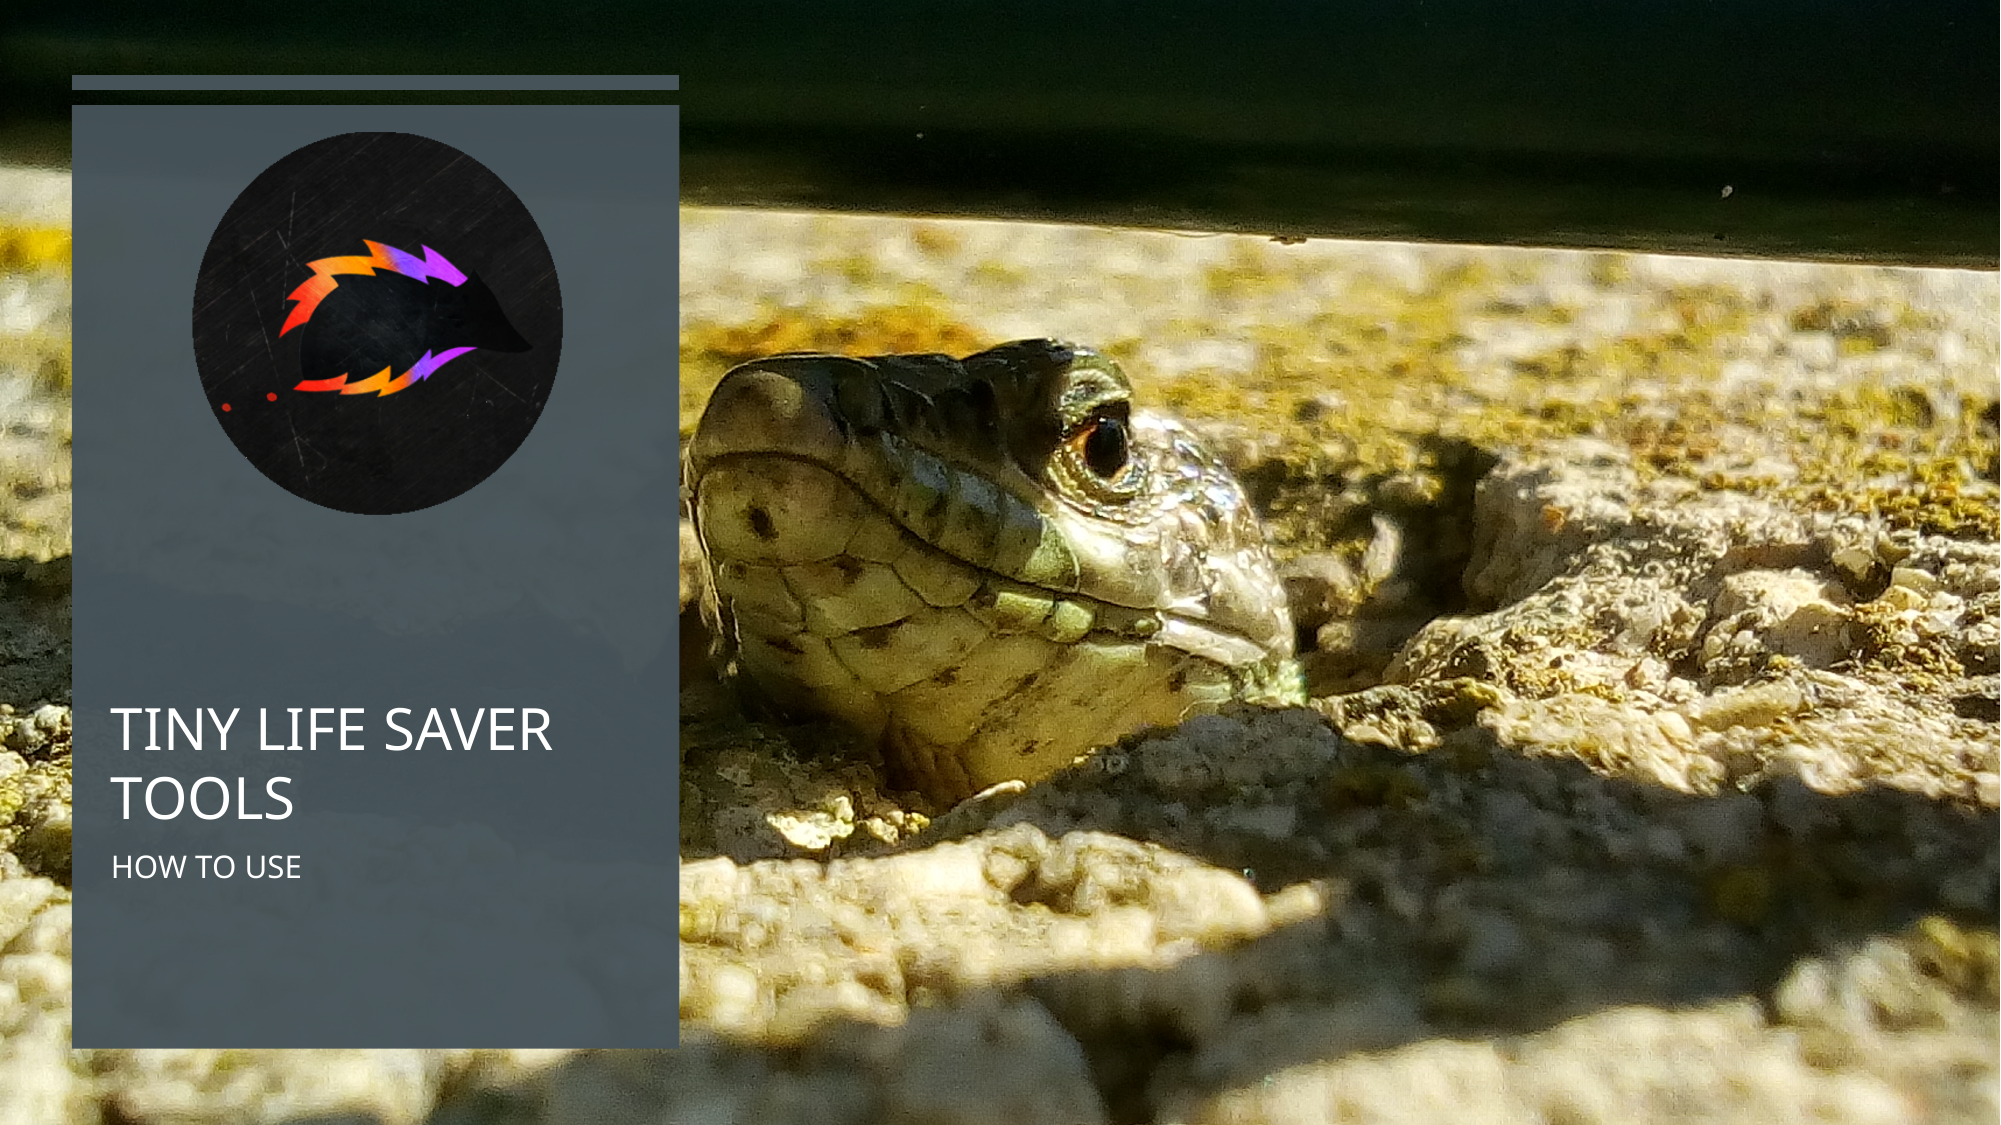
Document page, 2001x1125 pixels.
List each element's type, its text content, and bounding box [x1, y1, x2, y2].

picture [0, 0, 2000, 1125]
title Tiny Life Saver Tools [95, 544, 656, 839]
text_box [72, 105, 679, 1049]
text_box [72, 75, 679, 90]
subtitle How to use [95, 844, 656, 966]
